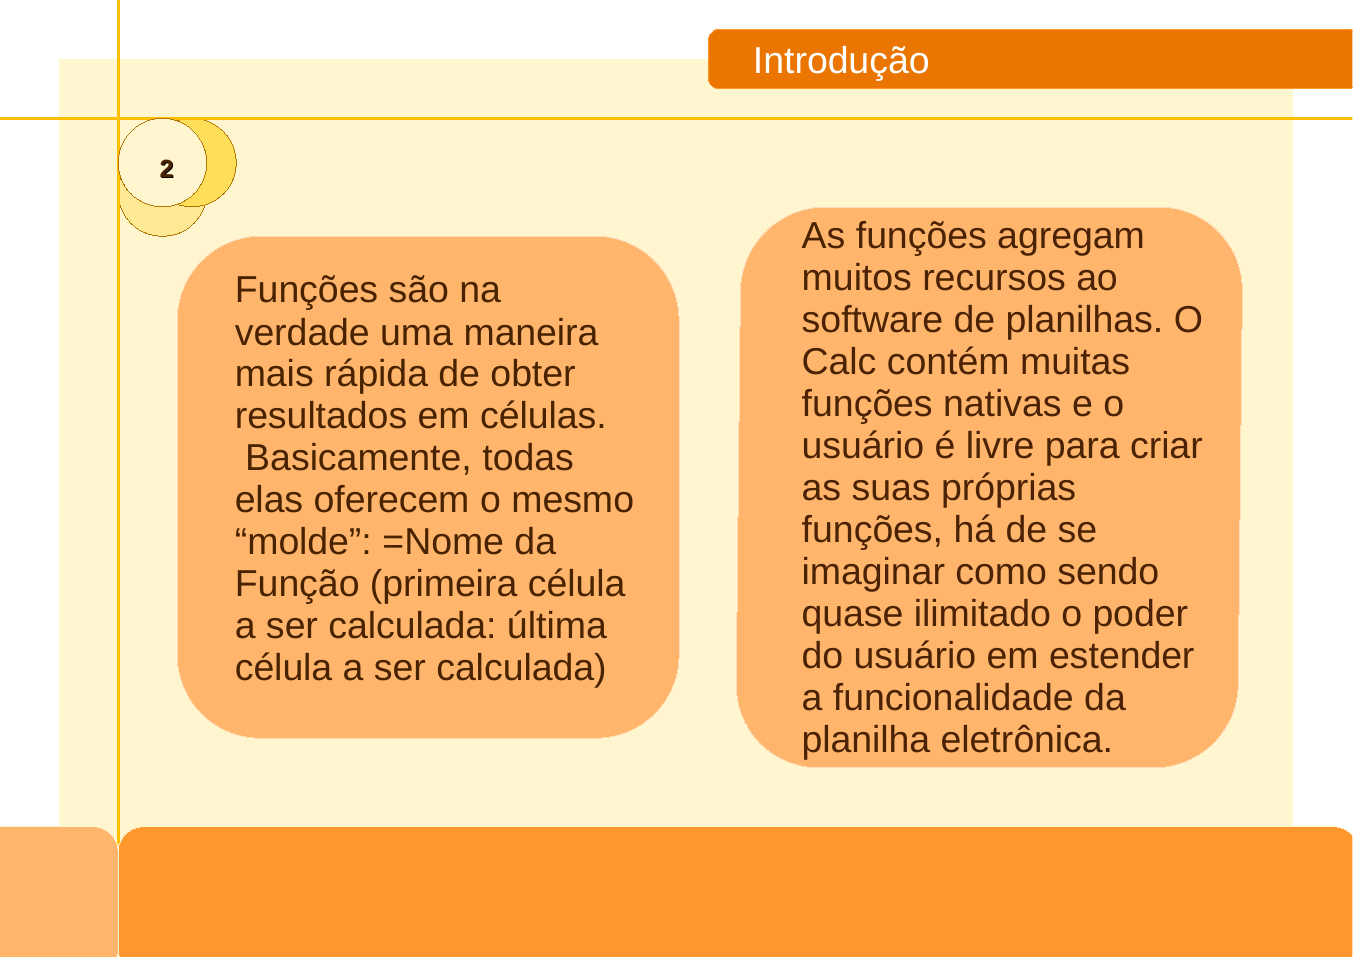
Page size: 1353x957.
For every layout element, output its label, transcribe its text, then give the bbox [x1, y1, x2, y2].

text_box Funções são na verdade uma maneira mais rápida de obter resultados em células. Basicamente, todas elas oferecem o mesmo “molde”: =Nome da Função (primeira célula a ser calculada: última célula a ser calculada) [219, 261, 650, 721]
text_box [177, 236, 680, 739]
text_box 2 [126, 147, 207, 193]
text_box [0, 826, 1353, 957]
text_box Introdução [738, 31, 1336, 89]
text_box [708, 29, 1353, 89]
text_box As funções agregam muitos recursos ao software de planilhas. O Calc contém muitas funções nativas e o usuário é livre para criar as suas próprias funções, há de se imaginar como sendo quase ilimitado o poder do usuário em estender a funcionalidade da planilha eletrônica. [786, 207, 1241, 768]
text_box [736, 216, 786, 761]
text_box [118, 118, 237, 237]
